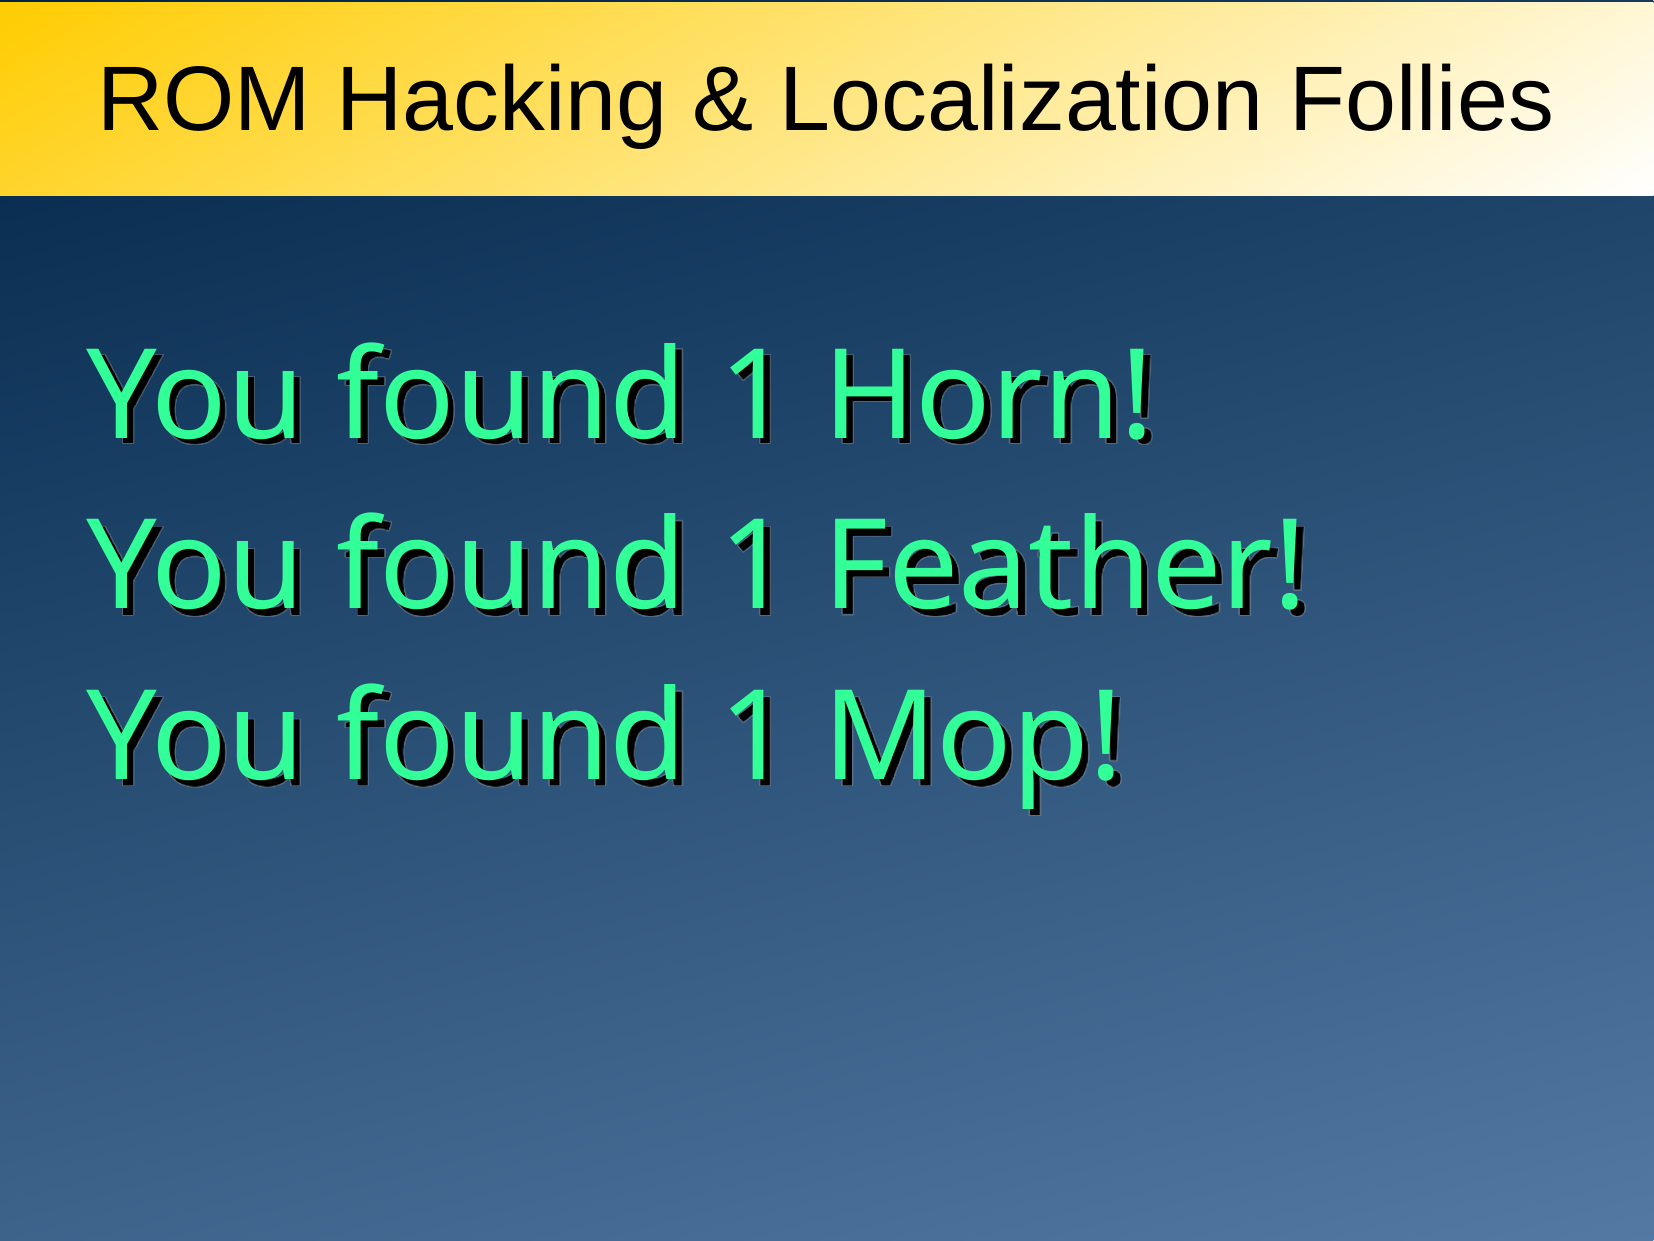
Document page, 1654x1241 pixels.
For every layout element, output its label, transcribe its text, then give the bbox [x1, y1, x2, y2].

title ROM Hacking & Localization Follies [0, 2, 1654, 196]
text_box You found 1 Horn! You found 1 Feather! You found 1 Mop! [86, 304, 1576, 703]
